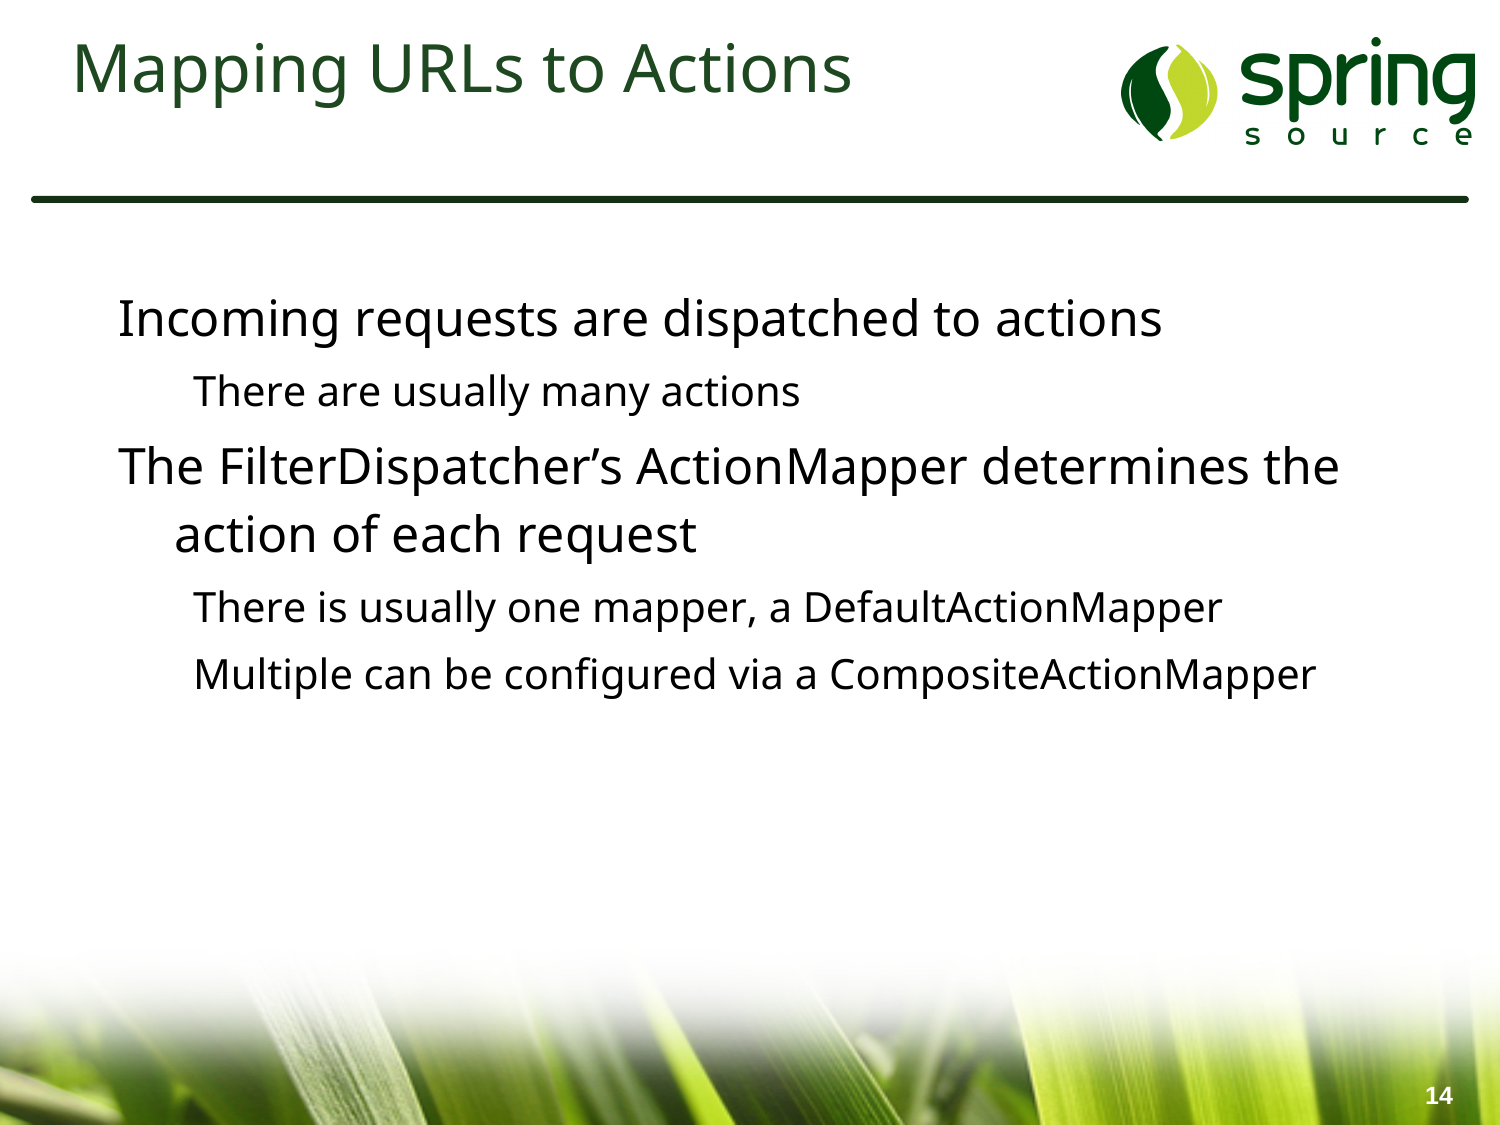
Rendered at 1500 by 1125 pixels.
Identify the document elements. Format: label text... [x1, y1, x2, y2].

picture [1121, 37, 1475, 145]
title Mapping URLs to Actions [56, 13, 1089, 176]
picture [0, 944, 1500, 1125]
list Incoming requests are dispatched to actions There are usually many actions The FilterDispatcher’s ActionMapper determines the action of each request There is usually one mapper, a DefaultActionMapper Multiple can be configured via a CompositeActionMapper [103, 275, 1394, 938]
